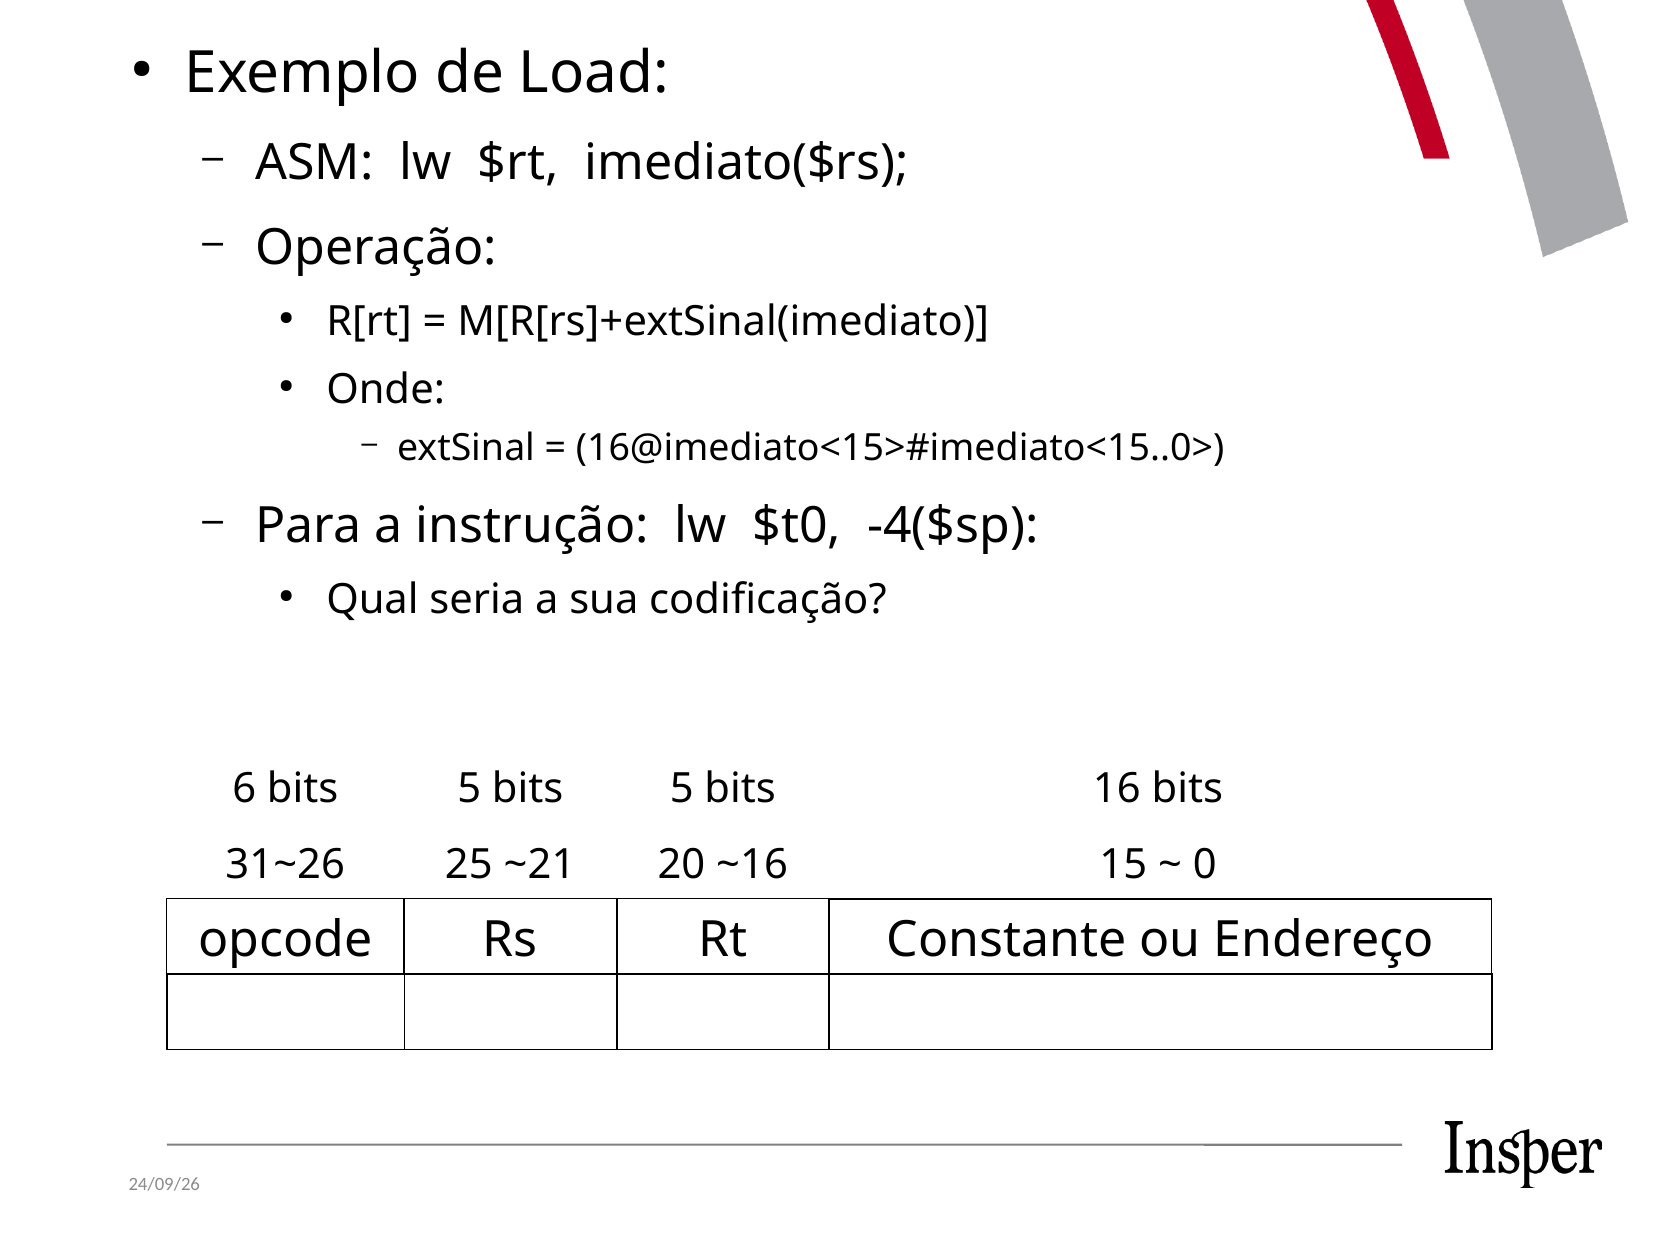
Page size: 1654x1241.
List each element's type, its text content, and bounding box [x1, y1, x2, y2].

text_box Rt [616, 898, 828, 973]
text_box opcode [166, 898, 404, 973]
text_box Rs [404, 898, 616, 973]
text_box 6 bits 31~26 [166, 753, 404, 896]
list Exemplo de Load: ASM: lw $rt, imediato($rs); Operação: R[rt] = M[R[rs]+extSinal(imediato)] Onde: extSinal = (16@imediato<15>#imediato<15..0>) Para a instrução: lw $t0, -4($sp): Qual seria a sua codificação? [113, 42, 1540, 1117]
text_box 16 bits 15 ~ 0 [829, 753, 1488, 896]
text_box 5 bits 25 ~21 [404, 753, 616, 896]
text_box Constante ou Endereço [829, 898, 1492, 975]
text_box 5 bits 20 ~16 [616, 753, 829, 896]
